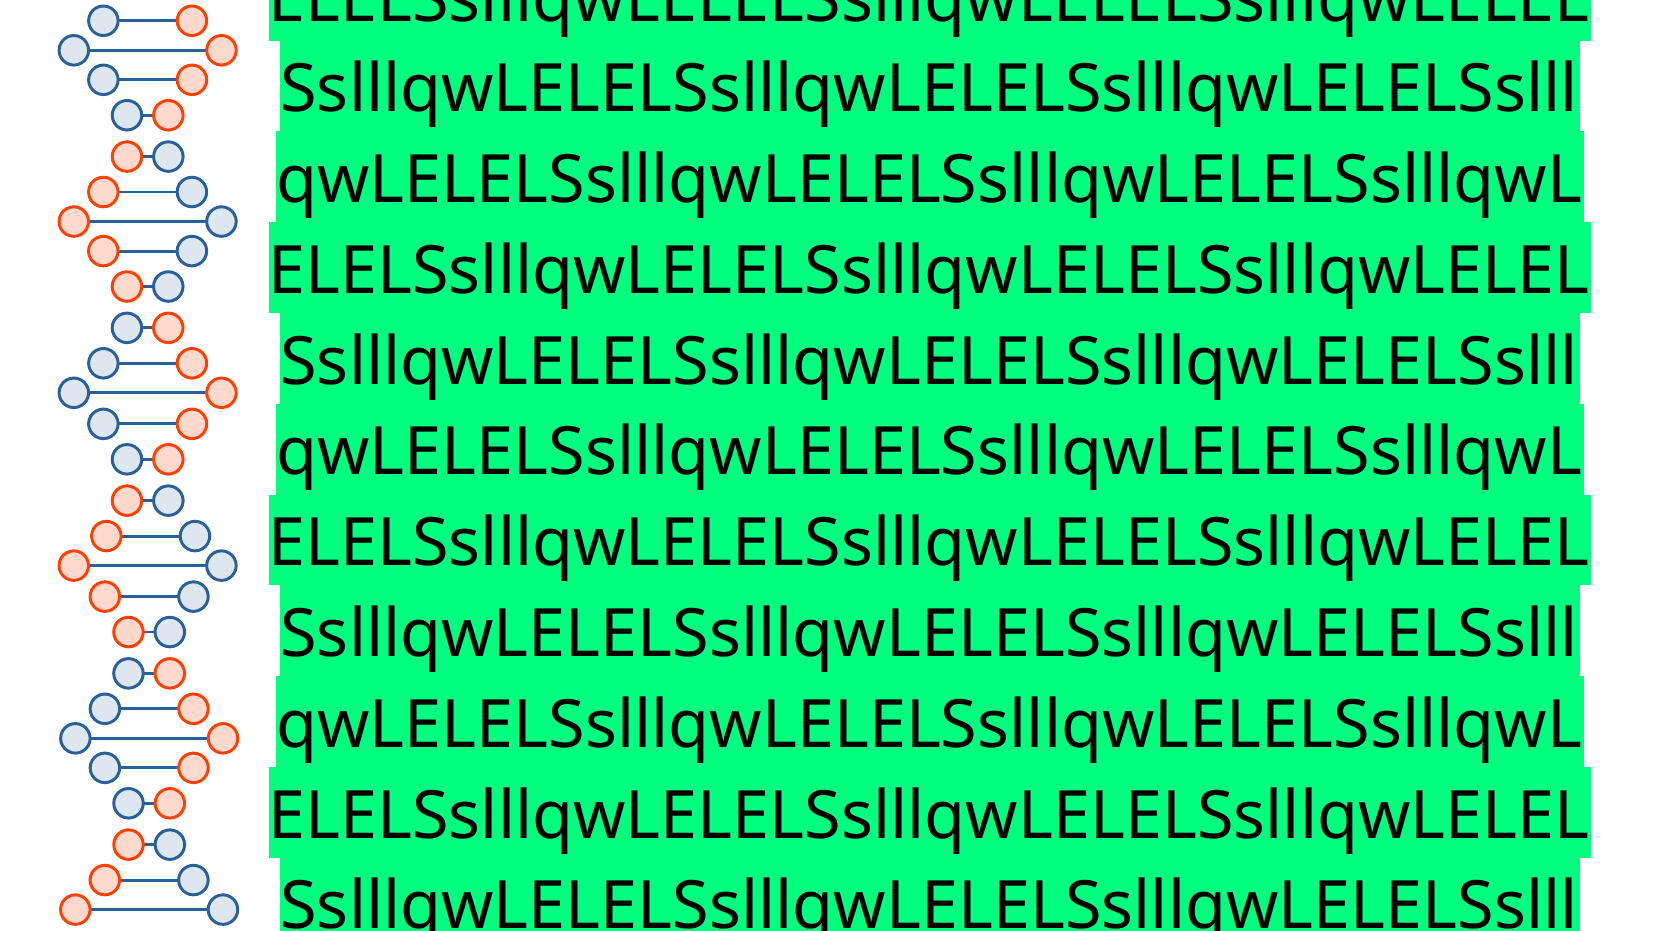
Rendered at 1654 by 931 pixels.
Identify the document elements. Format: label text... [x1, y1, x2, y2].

subtitle LELELSslllqwLELELSslllqwLELELSslllqwLELELSslllqwLELELSslllqwLELELSslllqwLELELSslllqwLELELSslllqwLELELSslllqwLELELSslllqwLELELSslllqwLELELSslllqwLELELSslllqwLELELSslllqwLELELSslllqwLELELSslllqwLELELSslllqwLELELSslllqwLELELSslllqwLELELSslllqwLELELSslllqwLELELSslllqwLELELSslllqwLELELSslllqwLELELSslllqwLELELSslllqwLELELSslllqwLELELSslllqwLELELSslllqwLELELSslllqwLELELSslllqwLELELSslllqwLELELSslllqwLELELSslllqwLELELSslllqwLELELSslllqwLELELSslllqwLELELSslllqwLELELSslllqwLELELSslllqwLELELSslllqwLELELSslllqwLELELSslllqwLELELSslllqwLELELSslllqwLELELSslllqwLELELSslllqwLELELSslllqwLELELSslllqwLELELSslllqwLELELSslllqwLELELSslllqwLELELSslllqwLELELSslllqwLELELSslllqwLELELSslllqwLELELSslllqwLELELSslllqwLELELSslllqwLELELSslllqwLELELSslllqwLELELSslllqwLELELSslllqwLELELSslllqwLELELSslllqwLELELSslllqwLELELSslllqwLELELSslllqwLELELSslllqwLELELSslllqwLELELSslllqwLELELSslllqwLELELSslllqwLELELSslllqwLELELSslllqwLELELSslllqwLELELSslllqwLELELSslllqwLELELSslllqwLELELSslllqwLELELSslllqwLELELSslllqwLELELSslllqwLELELSslllqwLELELSslllqwLELELSslllqwLELELSslllqwLELELSslllqwLELELSslllqwLELELSslllqwLELELSslllqwLELELSslllqwLELELSslllqwLELELSslllqwLELELSslllqwLELELSslllqwLELELSslllqwLELELSslllqwLELELSslllqwLELELSslllqwLELELSslllqwLELELSslllqwLELELSslllqwLELELSslllqwLELELSslllqwLELELSslllqwLELELSslllqwLELELSslllqwLELELSslllqwLELELSslllqwLELELSslllqwLELELSslllqwLELELSslllqwLELELSslllqwLELELSslllqwLELELSslllqwLELELSslllqwLELELSslllqw [265, 0, 1595, 931]
